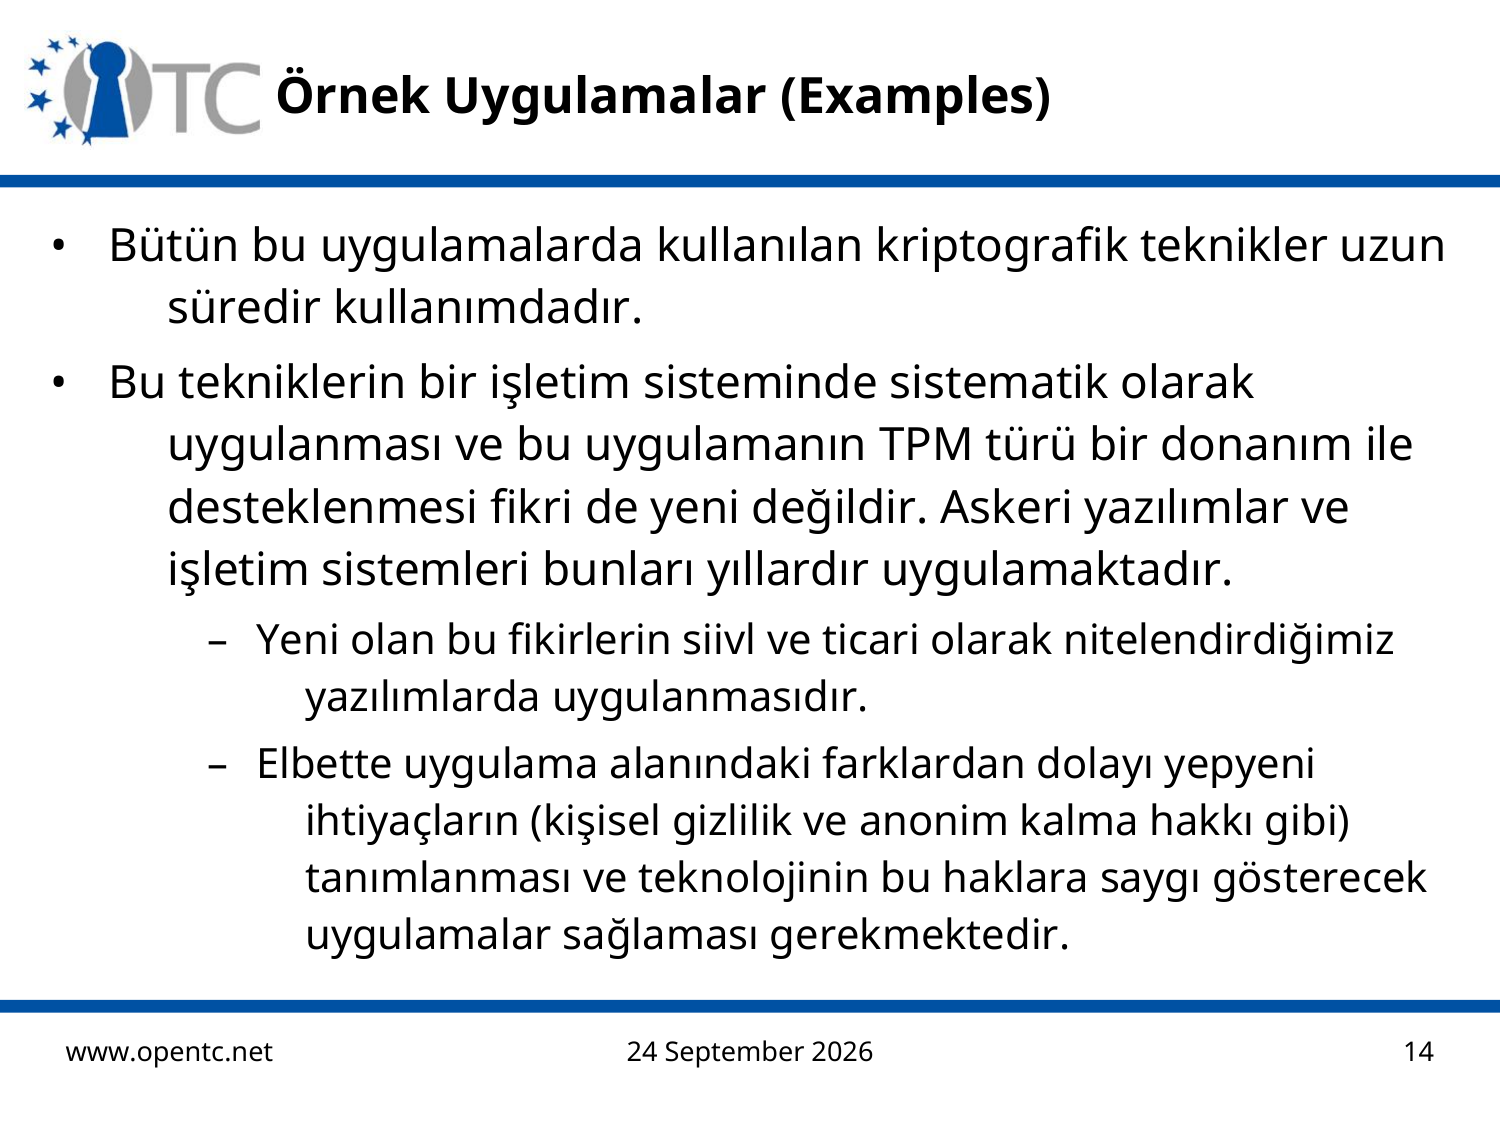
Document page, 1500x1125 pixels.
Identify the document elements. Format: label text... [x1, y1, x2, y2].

title Örnek Uygulamalar (Examples) [275, 7, 1450, 181]
list Bütün bu uygulamalarda kullanılan kriptografik teknikler uzun süredir kullanımdadır. Bu tekniklerin bir işletim sisteminde sistematik olarak uygulanması ve bu uygulamanın TPM türü bir donanım ile desteklenmesi fikri de yeni değildir. Askeri yazılımlar ve işletim sistemleri bunları yıllardır uygulamaktadır. Yeni olan bu fikirlerin siivl ve ticari olarak nitelendirdiğimiz yazılımlarda uygulanmasıdır. Elbette uygulama alanındaki farklardan dolayı yepyeni ihtiyaçların (kişisel gizlilik ve anonim kalma hakkı gibi) tanımlanması ve teknolojinin bu haklara saygı gösterecek uygulamalar sağlaması gerekmektedir. [50, 212, 1450, 899]
picture [24, 30, 263, 150]
